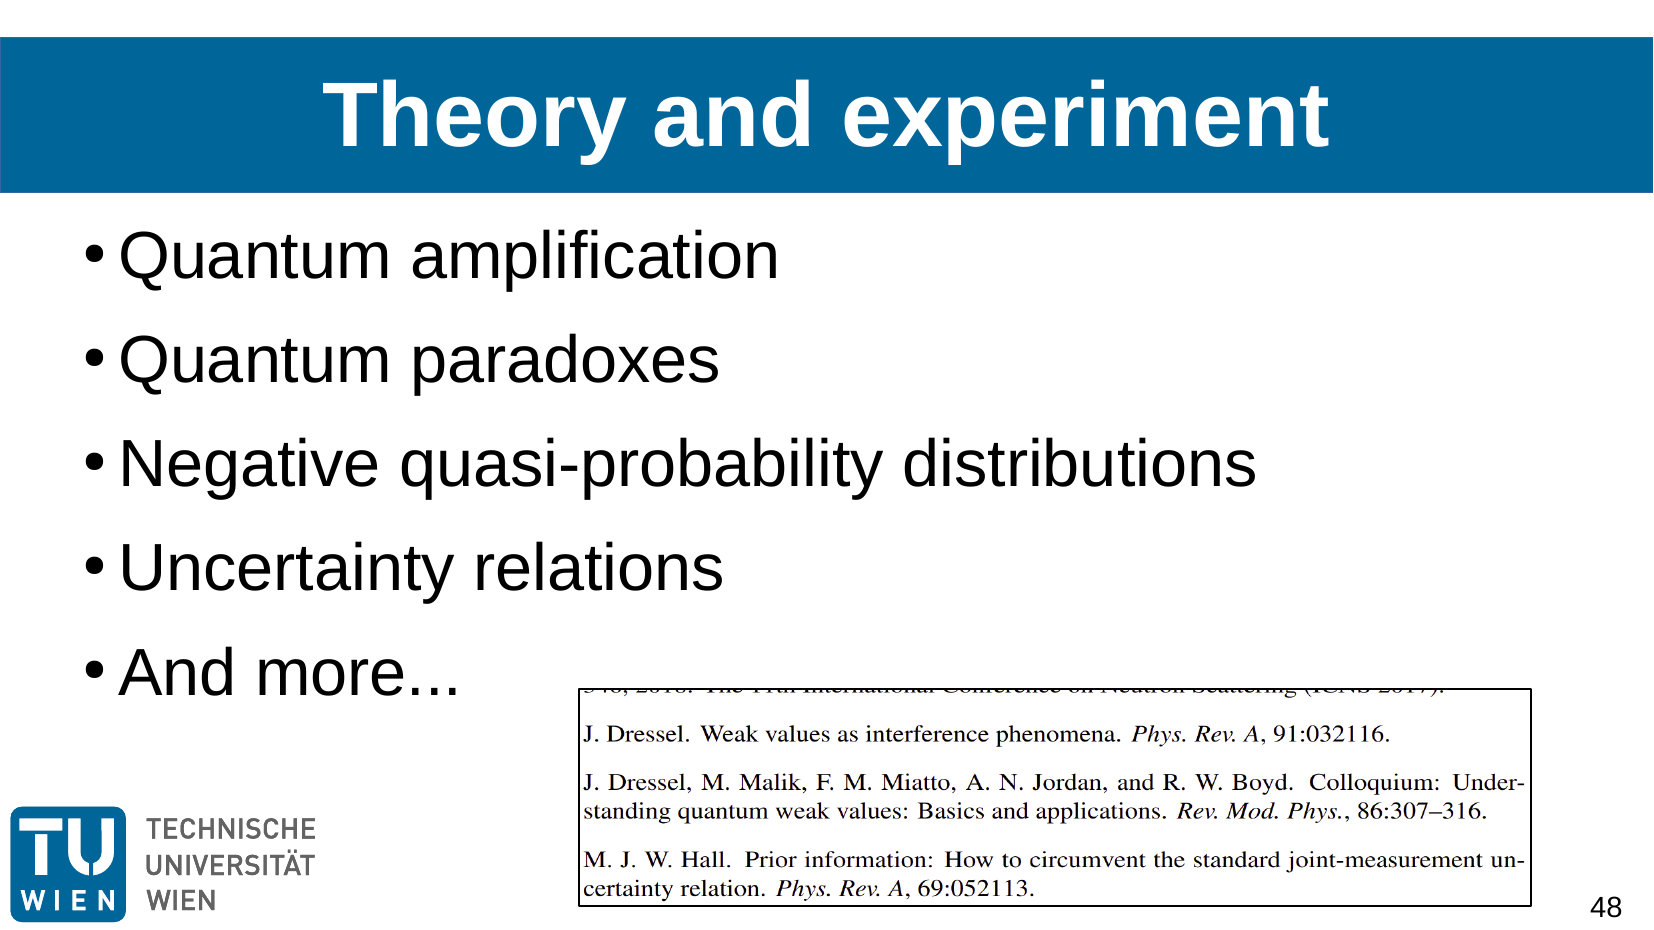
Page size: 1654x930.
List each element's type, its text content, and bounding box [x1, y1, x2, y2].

list Quantum amplification Quantum paradoxes Negative quasi-probability distributions Uncertainty relations And more... [82, 217, 1571, 757]
picture [580, 690, 1531, 906]
title Theory and experiment [0, 37, 1653, 193]
